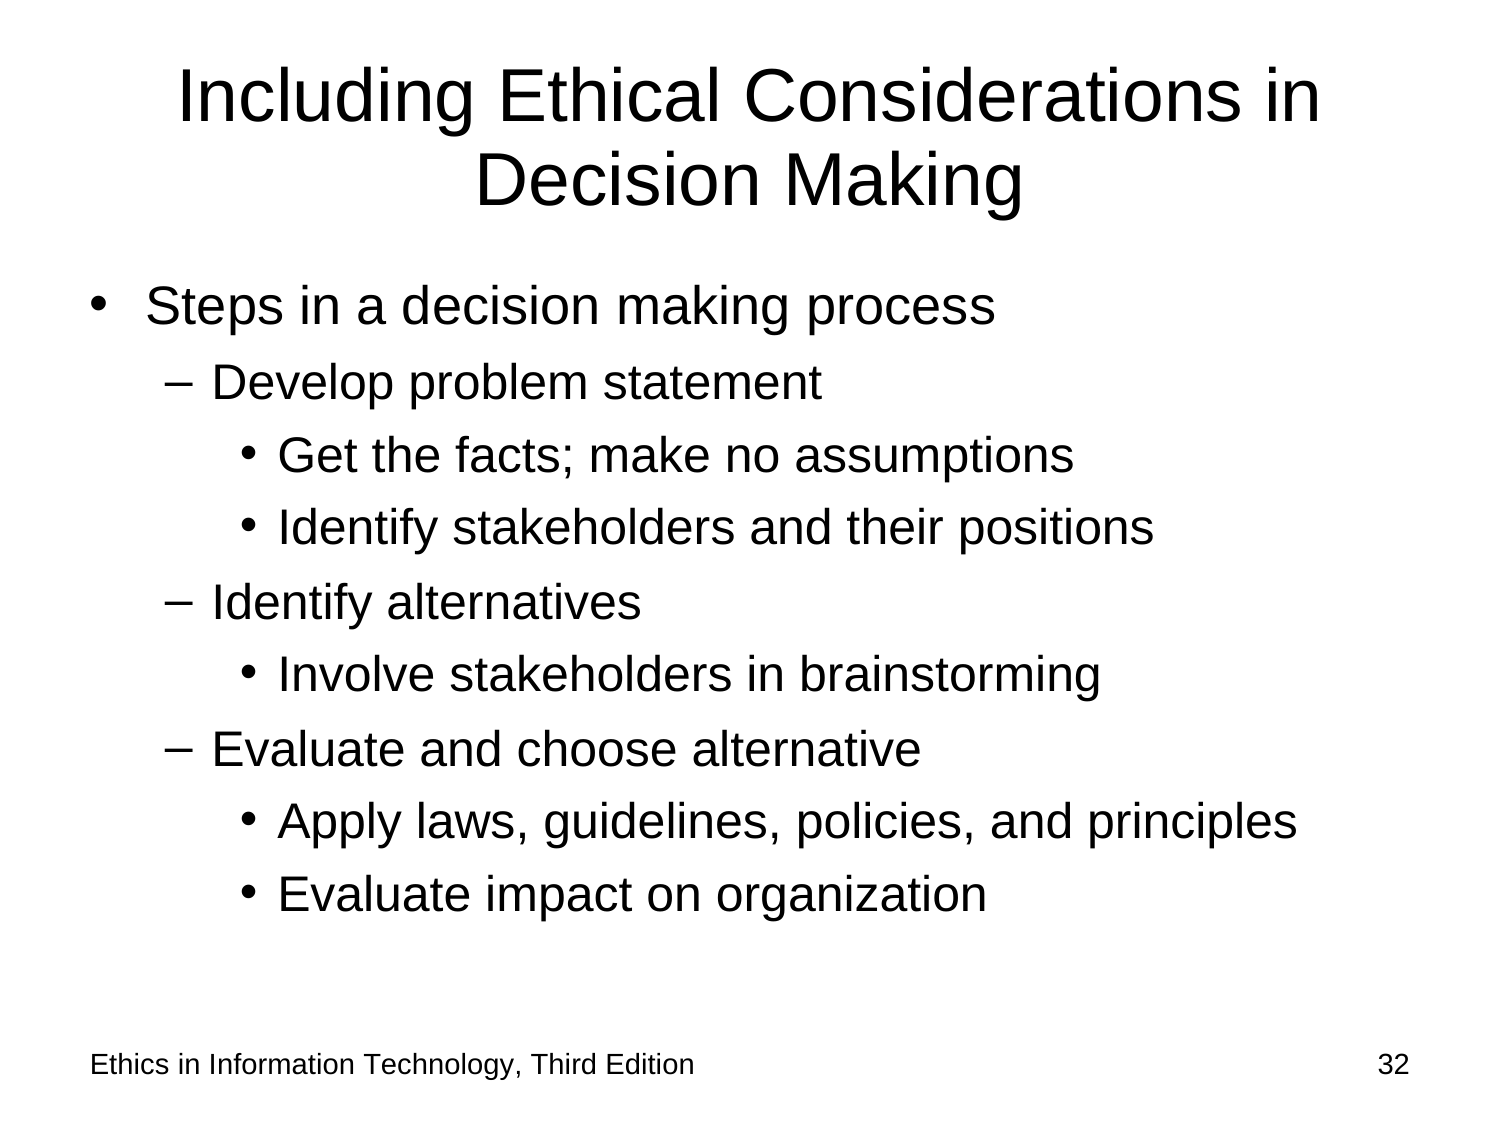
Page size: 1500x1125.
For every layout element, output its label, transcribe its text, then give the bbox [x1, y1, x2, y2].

text_box Ethics in Information Technology, Third Edition [74, 1037, 1074, 1103]
text_box <number> [1074, 1037, 1425, 1103]
list Steps in a decision making process Develop problem statement Get the facts; make no assumptions Identify stakeholders and their positions Identify alternatives Involve stakeholders in brainstorming Evaluate and choose alternative Apply laws, guidelines, policies, and principles Evaluate impact on organization [75, 262, 1425, 1005]
title Including Ethical Considerations in Decision Making [75, 45, 1425, 233]
